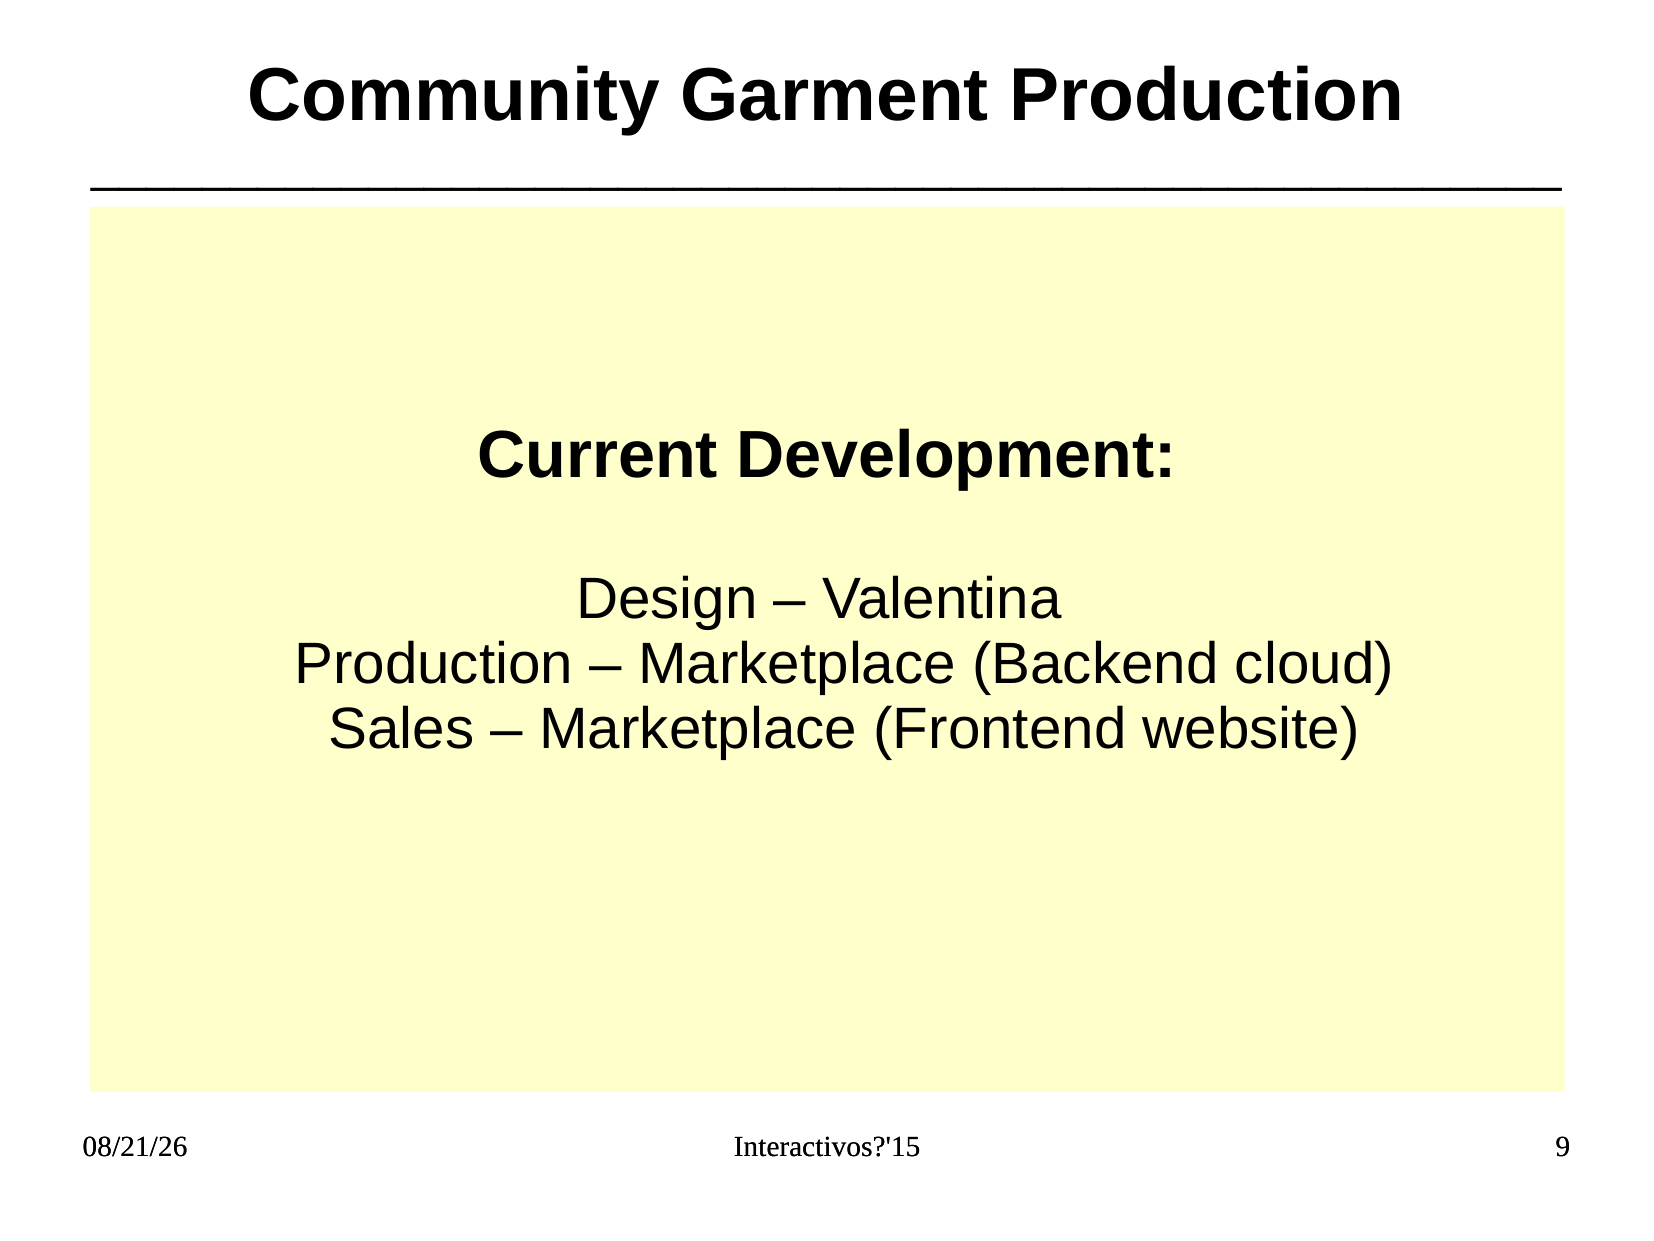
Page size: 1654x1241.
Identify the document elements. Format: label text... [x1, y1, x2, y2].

subtitle Current Development: Design – Valentina Production – Marketplace (Backend cloud) Sales – Marketplace (Frontend website) [90, 206, 1565, 1092]
title Community Garment Production _____________________________________________________ [82, 49, 1571, 196]
